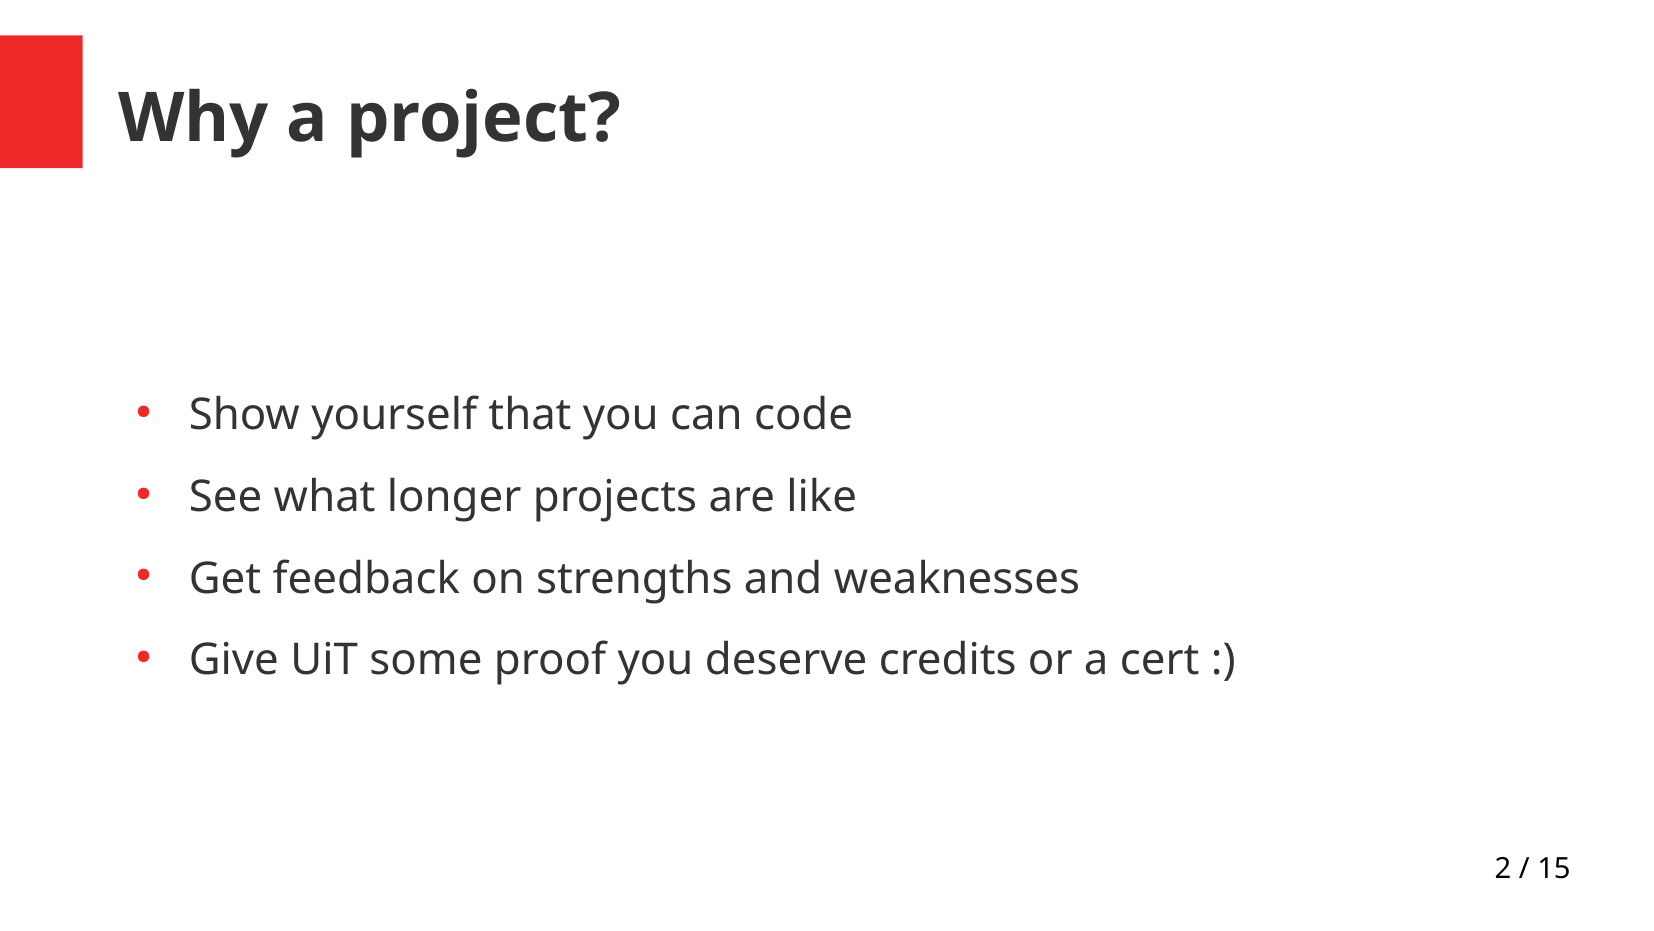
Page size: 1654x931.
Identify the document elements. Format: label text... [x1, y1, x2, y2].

title Why a project? [118, 36, 1571, 193]
list Show yourself that you can code See what longer projects are like Get feedback on strengths and weaknesses Give UiT some proof you deserve credits or a cert :) [118, 265, 1536, 806]
